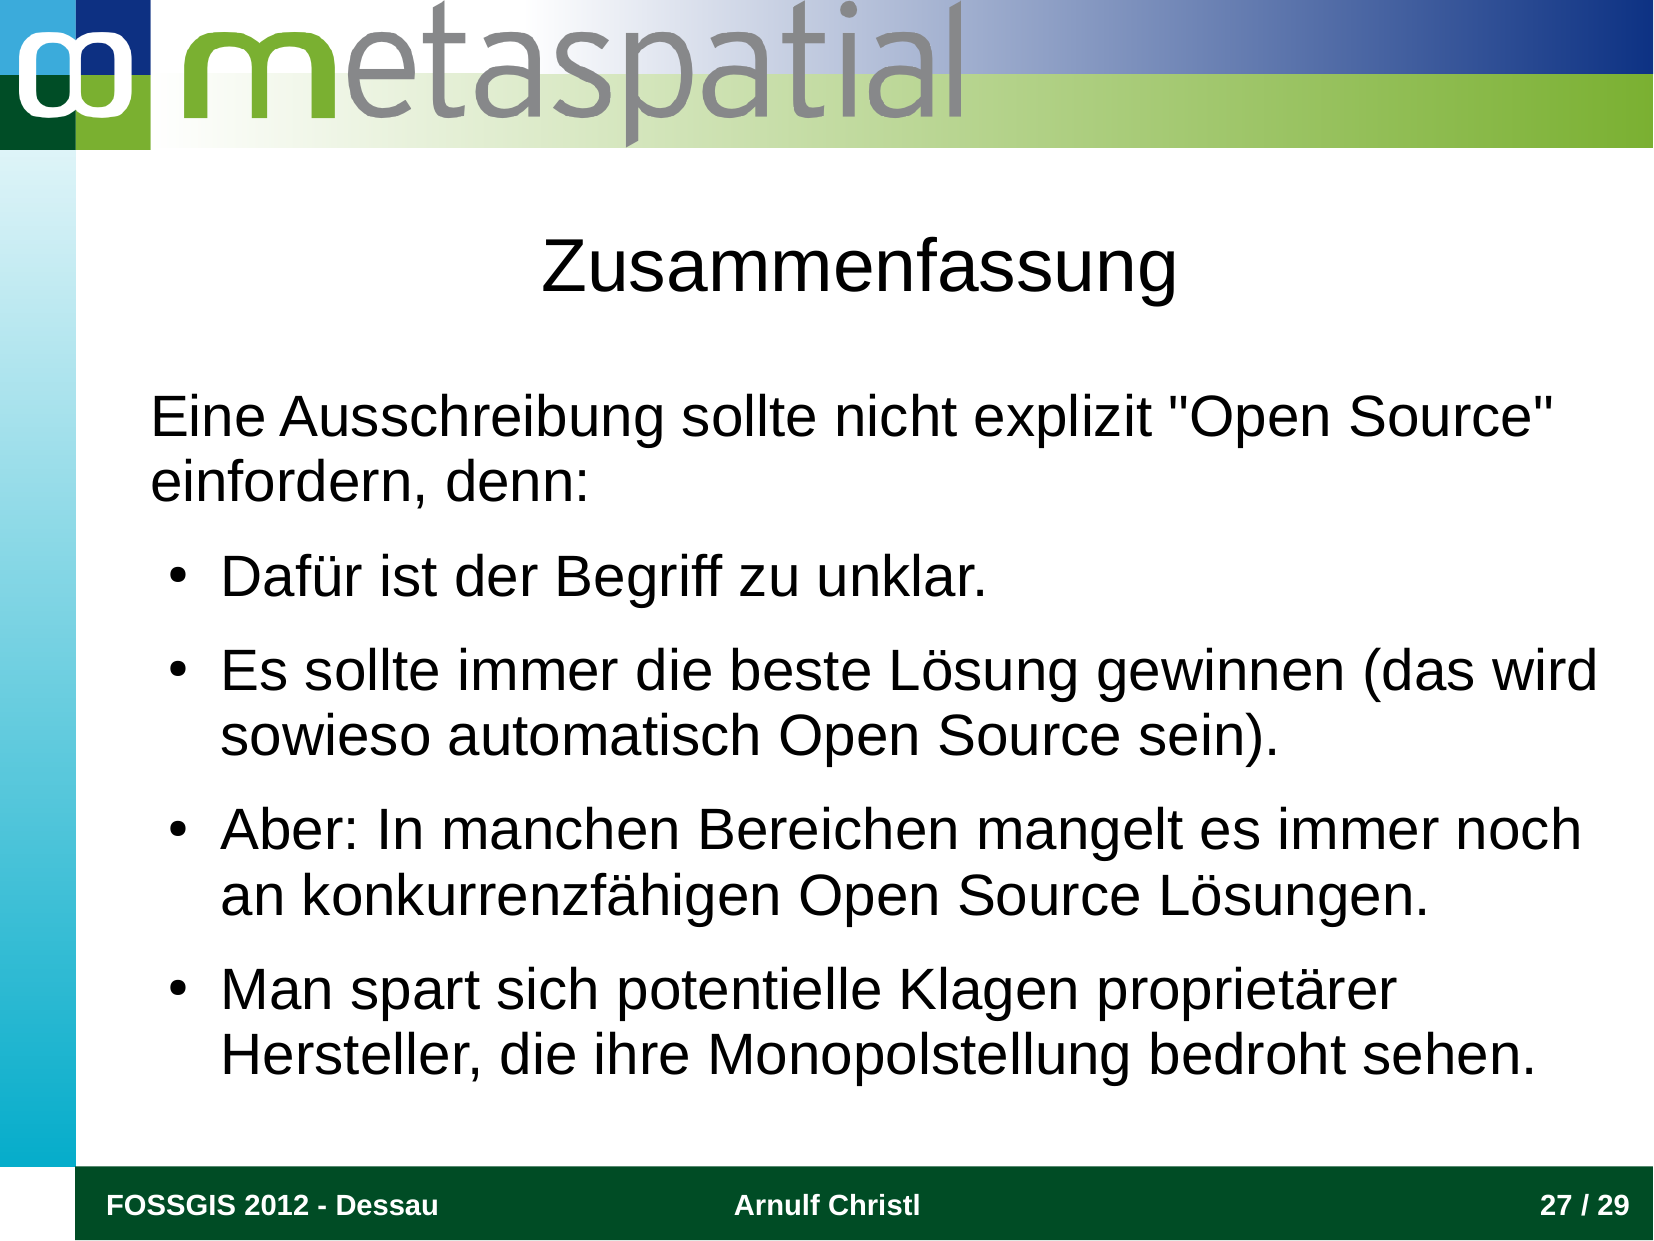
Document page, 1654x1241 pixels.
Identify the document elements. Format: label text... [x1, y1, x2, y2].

list Eine Ausschreibung sollte nicht explizit "Open Source" einfordern, denn: Dafür ist der Begriff zu unklar. Es sollte immer die beste Lösung gewinnen (das wird sowieso automatisch Open Source sein). Aber: In manchen Bereichen mangelt es immer noch an konkurrenzfähigen Open Source Lösungen. Man spart sich potentielle Klagen proprietärer Hersteller, die ihre Monopolstellung bedroht sehen. [150, 383, 1613, 1126]
picture [0, 0, 961, 150]
title Zusammenfassung [150, 161, 1571, 369]
